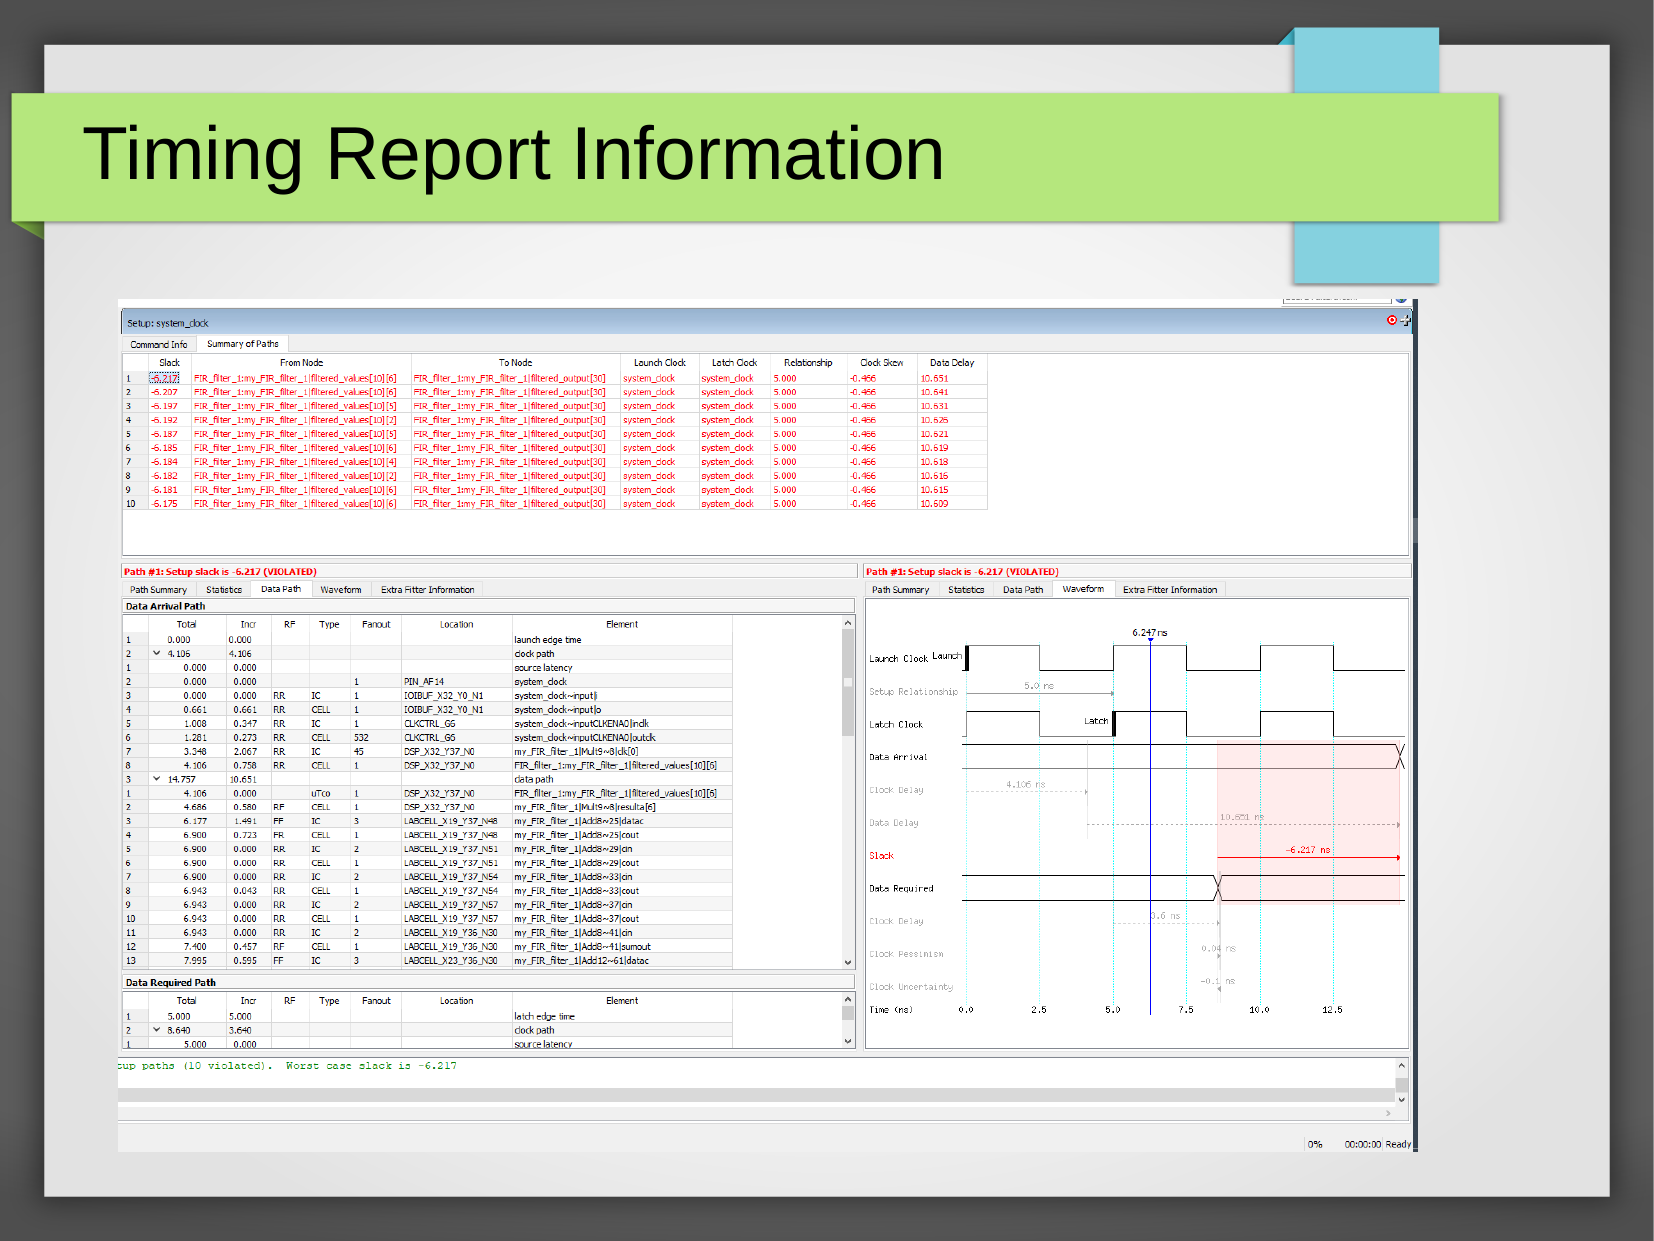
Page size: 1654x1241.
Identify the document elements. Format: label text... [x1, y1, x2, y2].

picture [0, 0, 1654, 1241]
title Timing Report Information [82, 94, 1264, 213]
